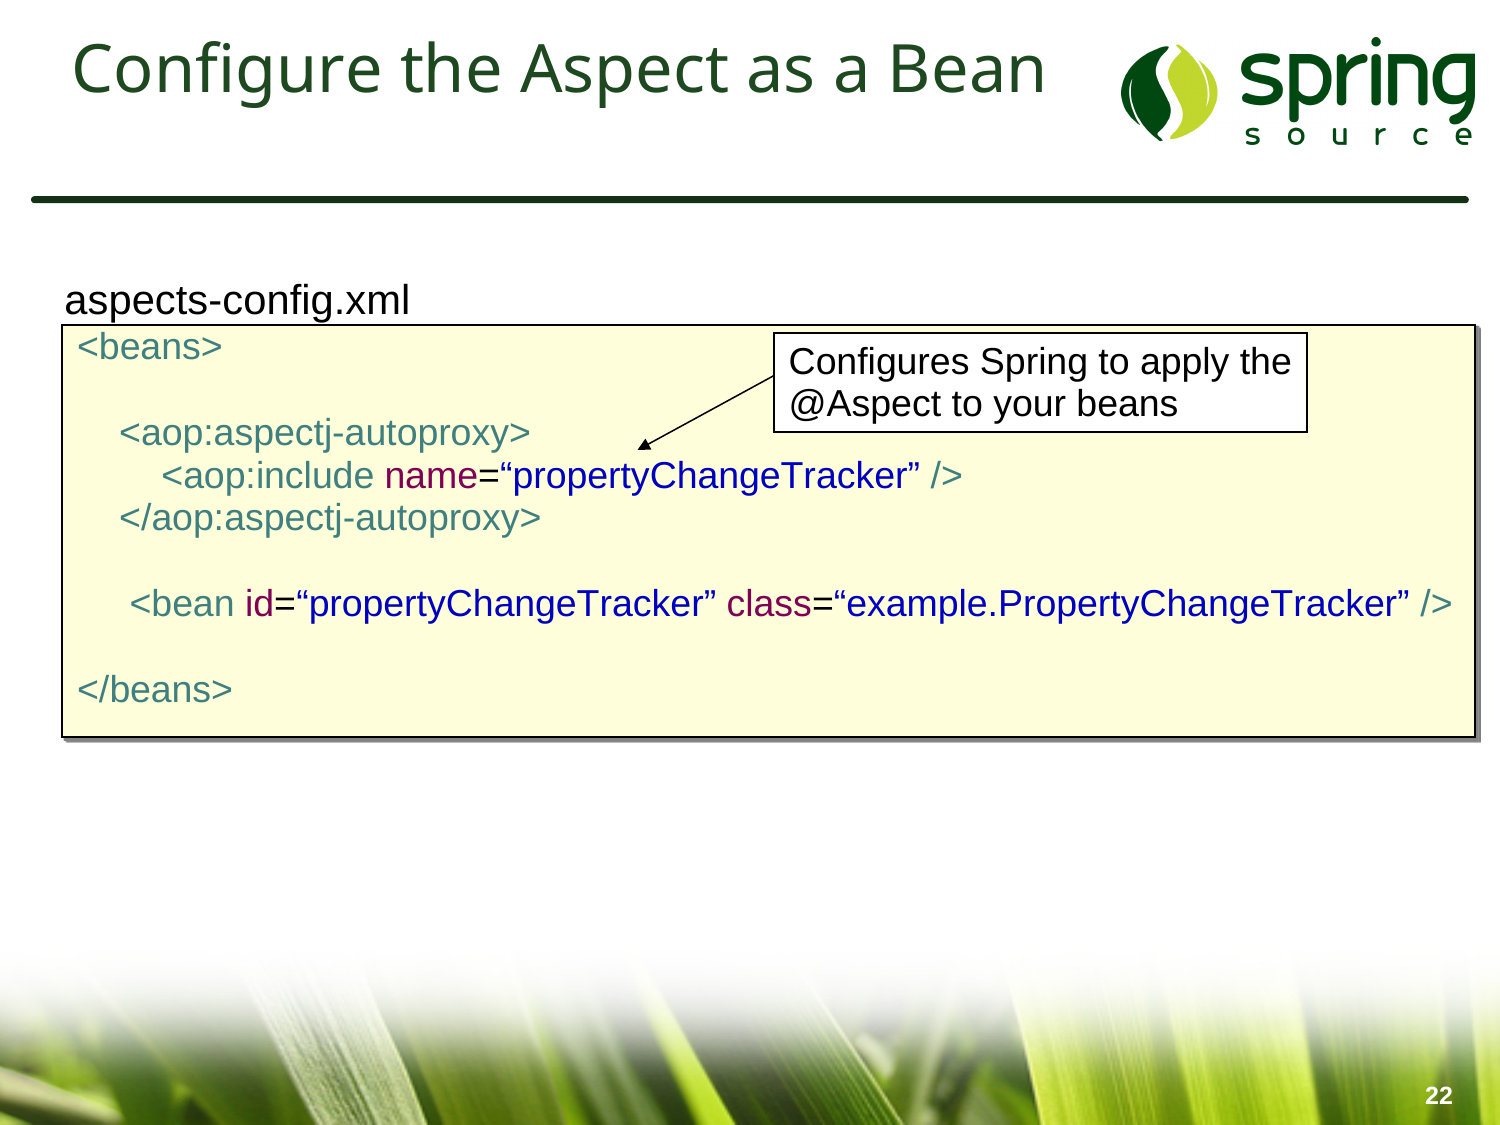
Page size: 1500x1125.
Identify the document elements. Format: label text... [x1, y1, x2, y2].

picture [0, 944, 1500, 1125]
text_box Configures Spring to apply the @Aspect to your beans [774, 332, 1308, 433]
title Configure the Aspect as a Bean [56, 13, 1089, 191]
text_box <beans> <aop:aspectj-autoproxy> <aop:include name=“propertyChangeTracker” /> </aop:aspectj-autoproxy> <bean id=“propertyChangeTracker” class=“example.PropertyChangeTracker” /> </beans> [62, 324, 1475, 738]
text_box aspects-config.xml [49, 268, 426, 331]
picture [1121, 37, 1475, 145]
